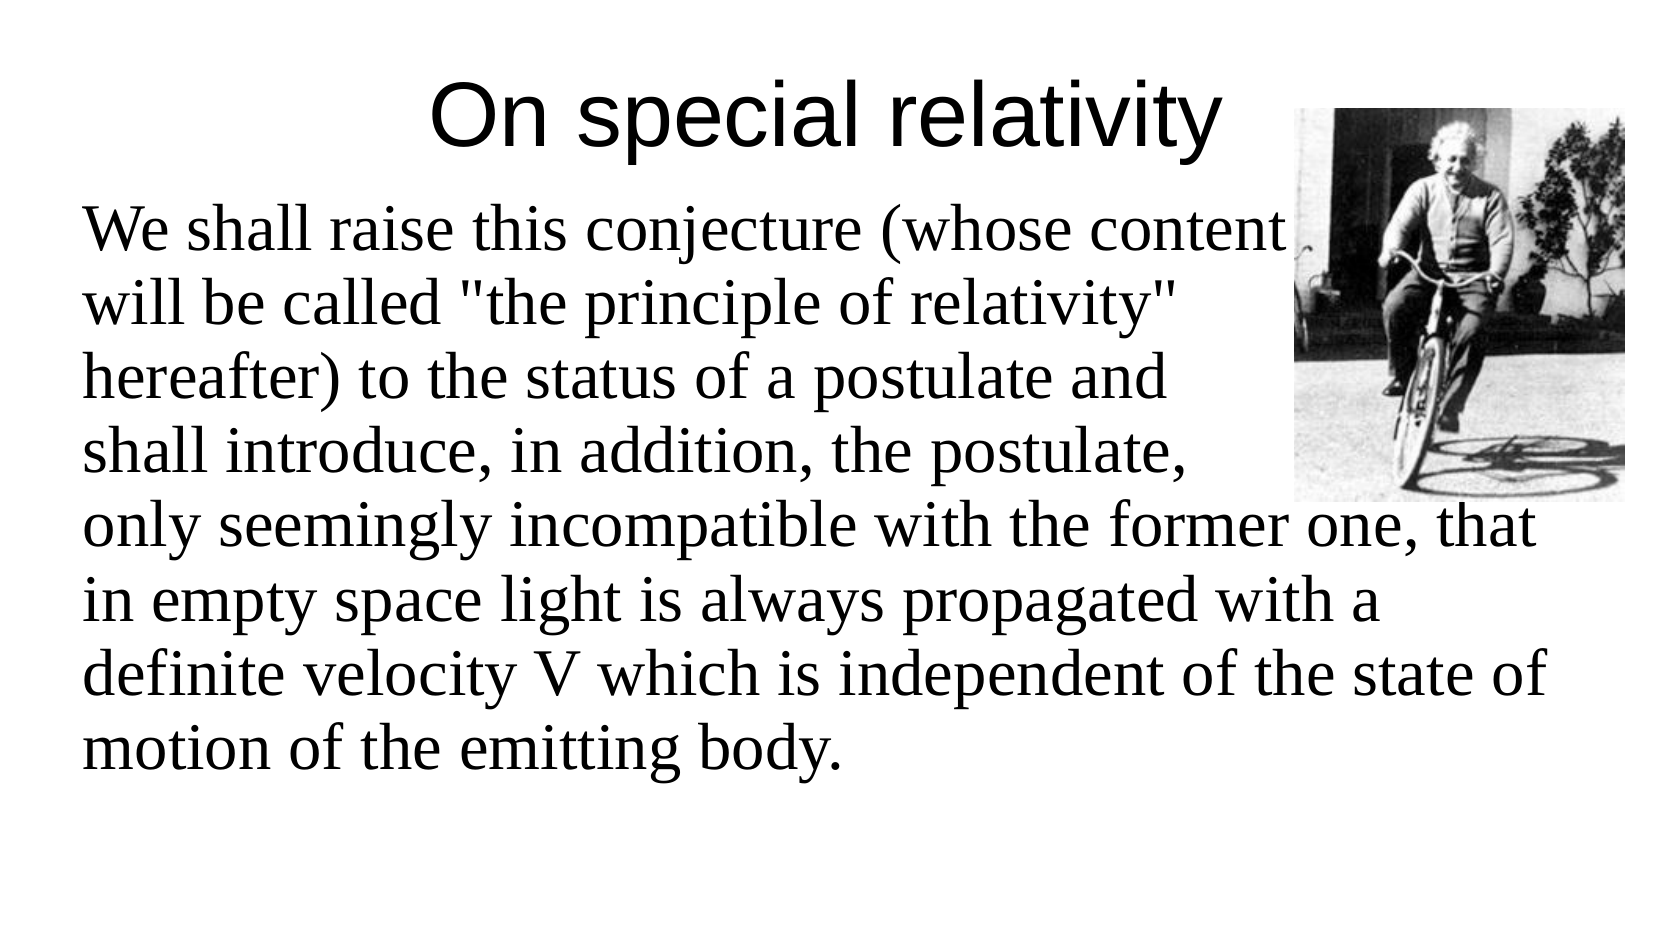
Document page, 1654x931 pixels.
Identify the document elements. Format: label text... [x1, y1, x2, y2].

picture [1294, 108, 1625, 502]
title On special relativity [82, 37, 1571, 154]
subtitle We shall raise this conjecture (whose content will be called "the principle of relativity" hereafter) to the status of a postulate and shall introduce, in addition, the postulate, only seemingly incompatible with the former one, that in empty space light is always propagated with a definite velocity V which is independent of the state of motion of the emitting body. [82, 154, 1565, 821]
